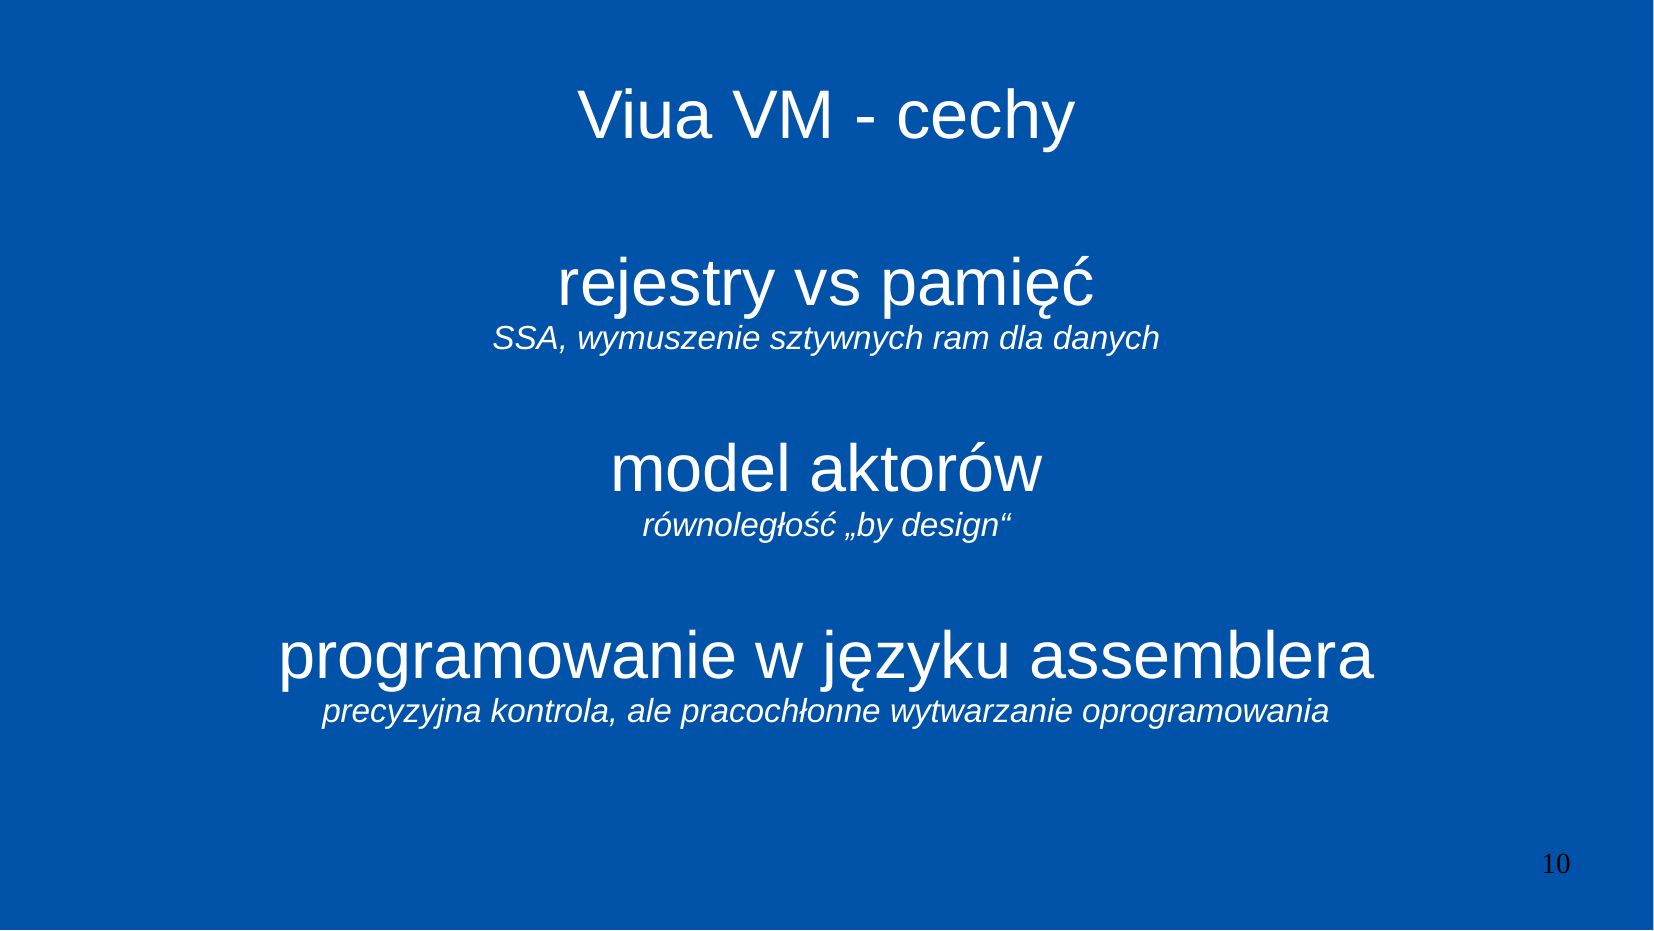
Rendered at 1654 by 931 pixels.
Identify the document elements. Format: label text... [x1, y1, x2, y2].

title Viua VM - cechy [82, 37, 1571, 193]
subtitle rejestry vs pamięć SSA, wymuszenie sztywnych ram dla danych model aktorów równoległość „by design“ programowanie w języku assemblera precyzyjna kontrola, ale pracochłonne wytwarzanie oprogramowania [82, 217, 1571, 758]
